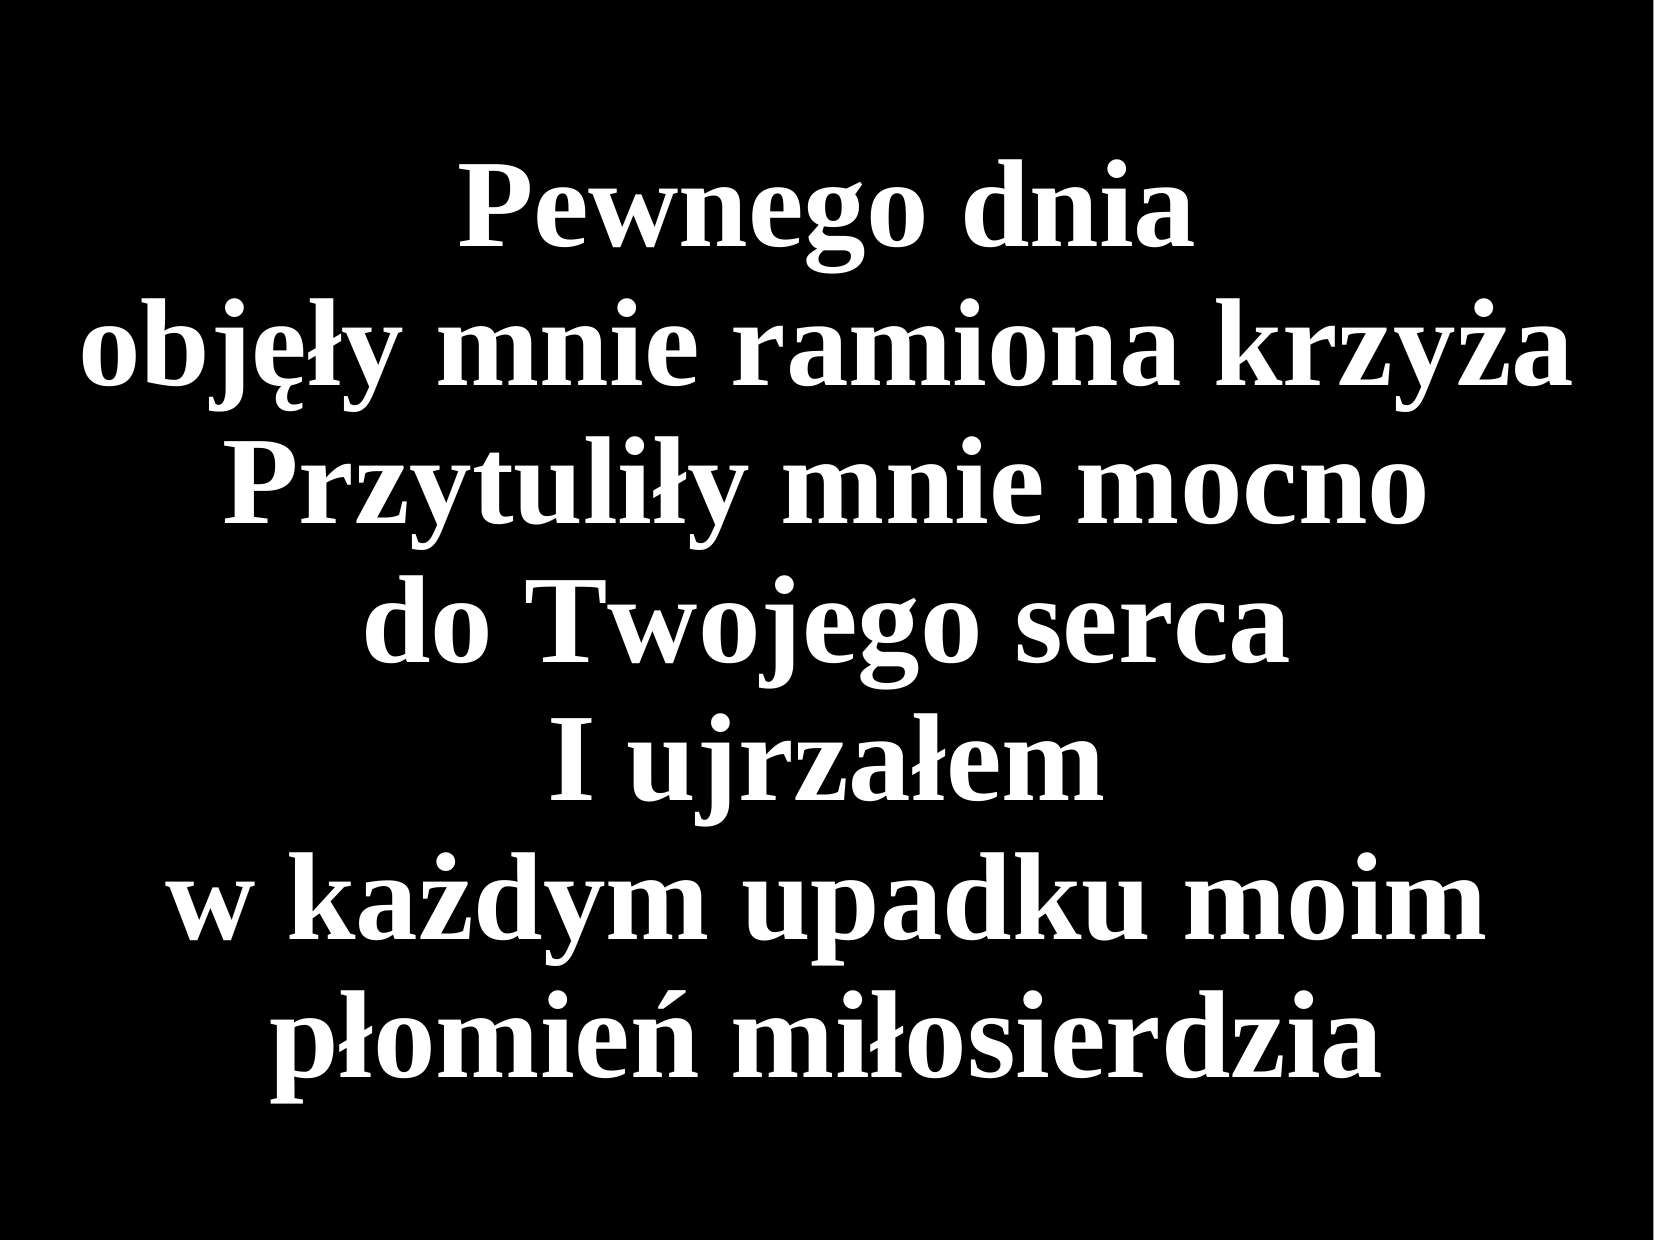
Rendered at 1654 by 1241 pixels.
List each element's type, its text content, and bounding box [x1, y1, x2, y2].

title Pewnego dnia objęły mnie ramiona krzyża Przytuliły mnie mocno do Twojego serca I ujrzałem w każdym upadku moim płomień miłosierdzia [0, 0, 1654, 1241]
